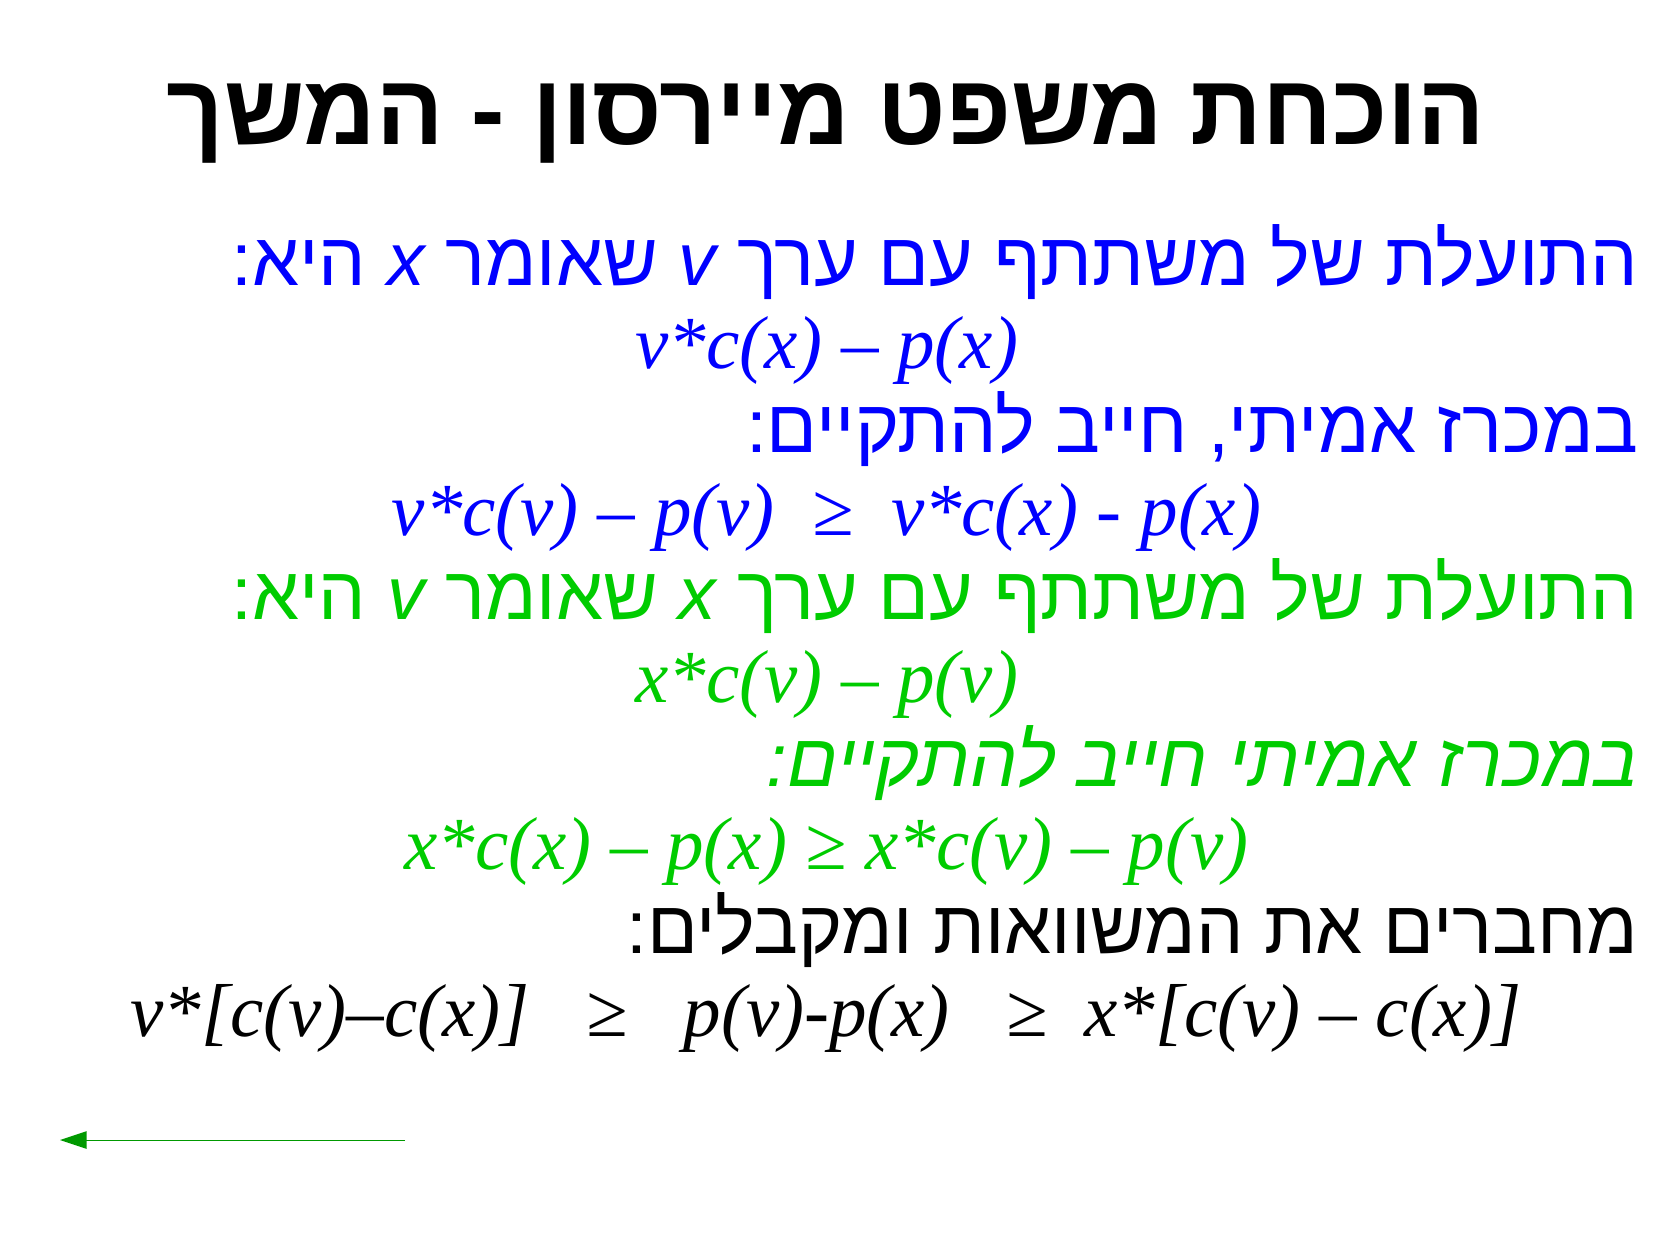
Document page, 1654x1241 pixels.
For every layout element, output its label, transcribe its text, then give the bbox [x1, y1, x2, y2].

text_box התועלת של משתתף עם ערך v שאומר x היא: v*c(x) – p(x) במכרז אמיתי, חייב להתקיים: v*c(v) – p(v) ≥ v*c(x) - p(x) התועלת של משתתף עם ערך x שאומר v היא: x*c(v) – p(v) במכרז אמיתי חייב להתקיים: x*c(x) – p(x) ≥ x*c(v) – p(v) מחברים את המשוואות ומקבלים: v*[c(v)–c(x)] ≥ p(v)-p(x) ≥ x*[c(v) – c(x)] [0, 210, 1654, 1241]
title הוכחת משפט מיירסון - המשך [0, 21, 1654, 200]
